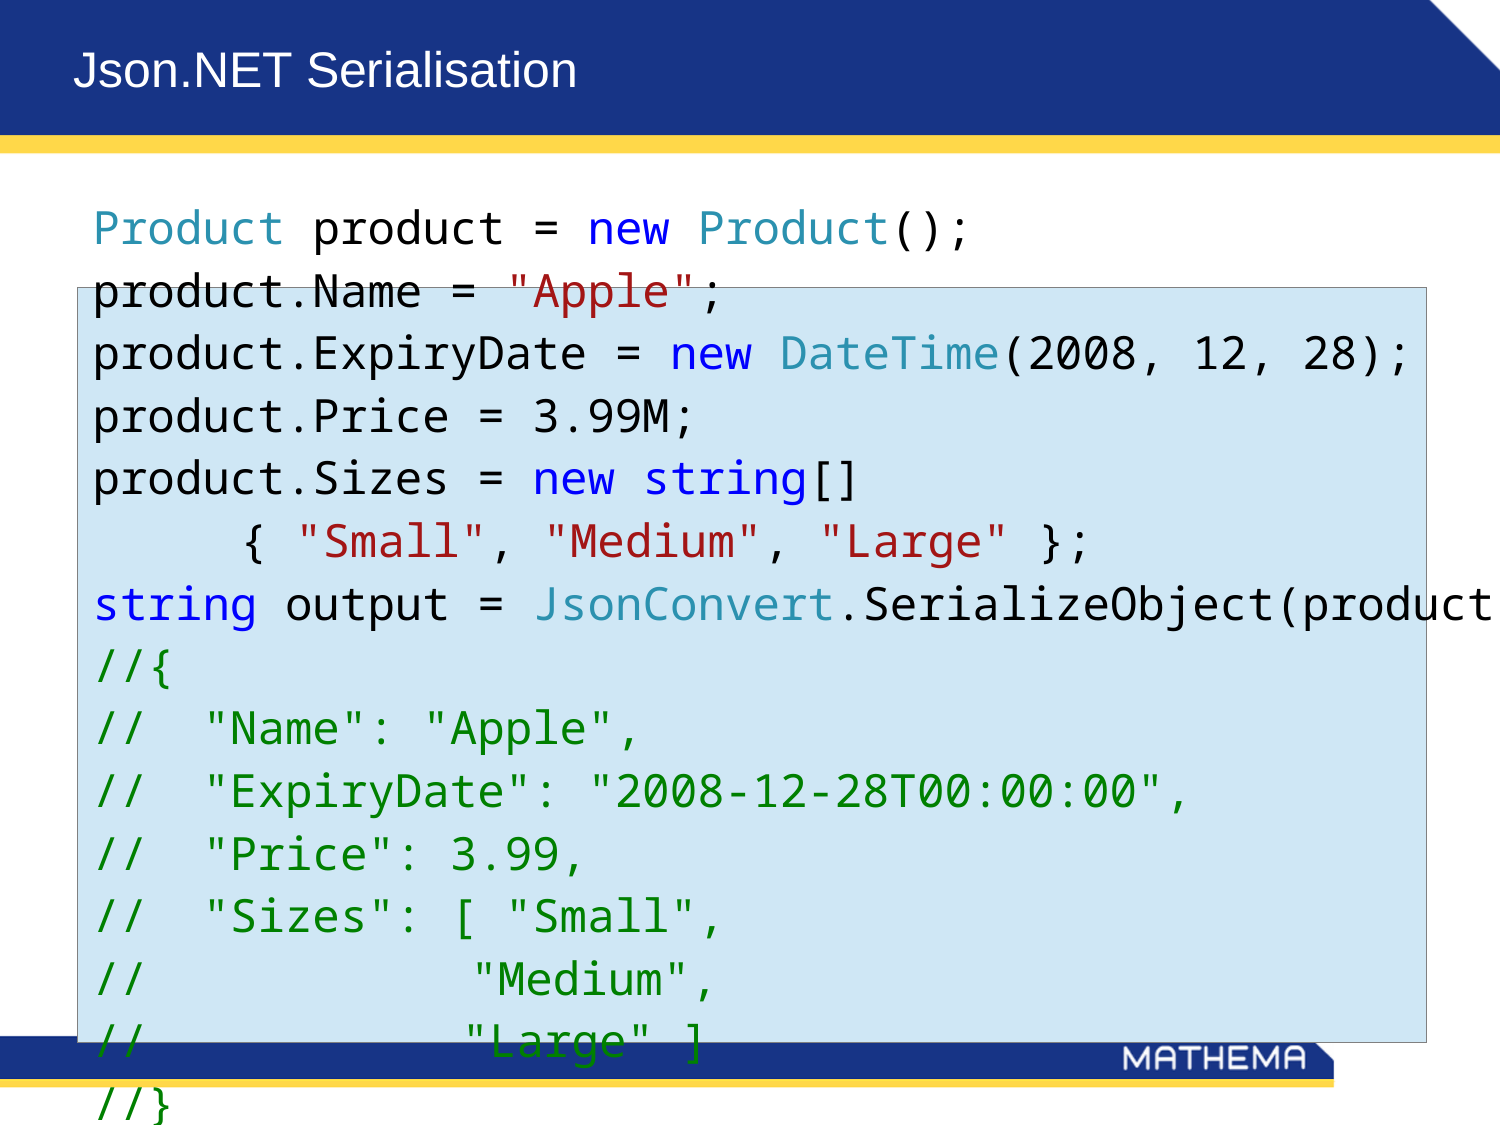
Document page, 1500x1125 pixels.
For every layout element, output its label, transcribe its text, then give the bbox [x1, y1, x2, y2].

text_box Product product = new Product(); product.Name = "Apple"; product.ExpiryDate = new DateTime(2008, 12, 28); product.Price = 3.99M; product.Sizes = new string[] { "Small", "Medium", "Large" }; string output = JsonConvert.SerializeObject(product); //{ // "Name": "Apple", // "ExpiryDate": "2008-12-28T00:00:00", // "Price": 3.99, // "Sizes": [ "Small", // "Medium", // "Large" ] //} [77, 287, 1427, 1043]
picture [0, 0, 1500, 1125]
title Json.NET Serialisation [73, 40, 1276, 100]
